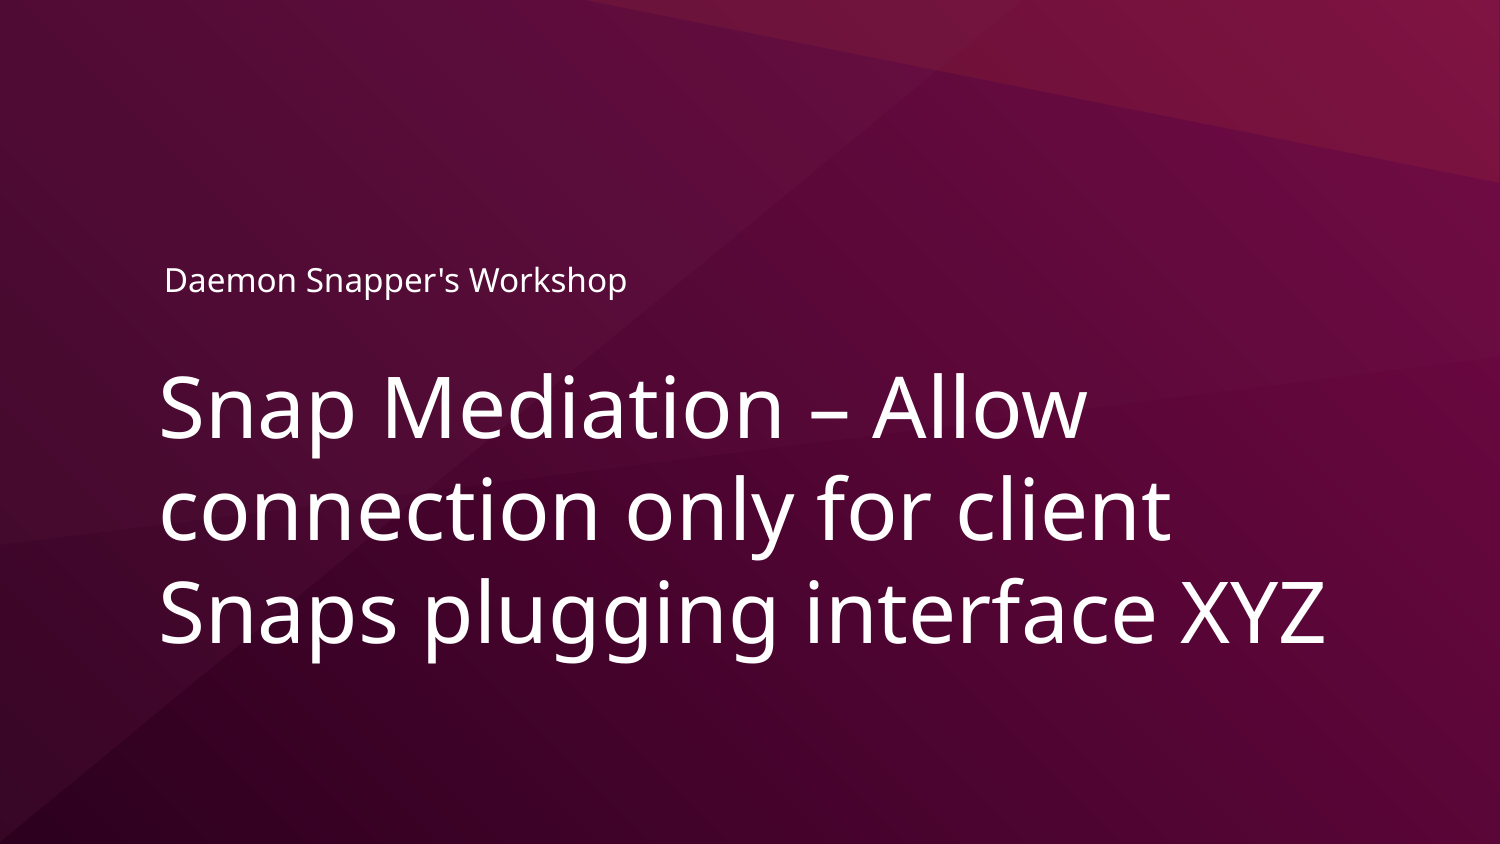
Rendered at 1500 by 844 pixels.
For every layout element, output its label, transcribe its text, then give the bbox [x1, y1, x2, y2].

subtitle Daemon Snapper's Workshop [163, 259, 940, 324]
title Snap Mediation – Allow connection only for client Snaps plugging interface XYZ [158, 352, 1378, 607]
